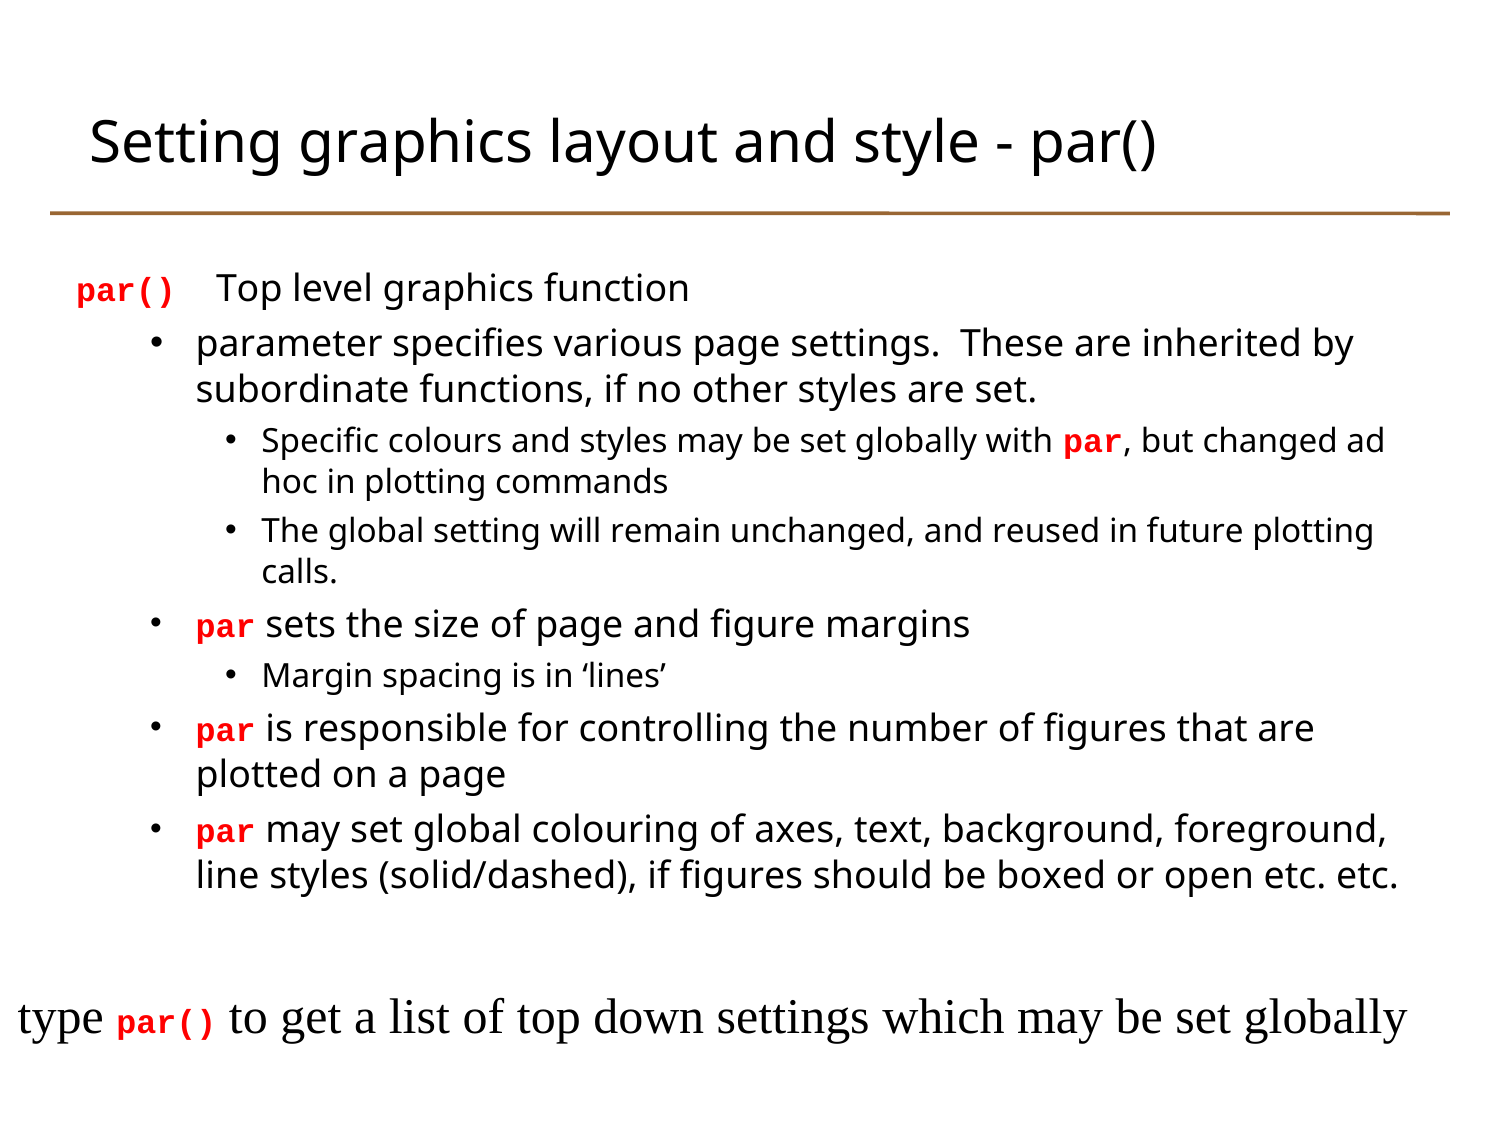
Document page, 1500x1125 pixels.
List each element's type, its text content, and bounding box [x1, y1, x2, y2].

text_box type par() to get a list of top down settings which may be set globally [2, 977, 75, 1053]
text_box par() Top level graphics function parameter specifies various page settings. These are inherited by subordinate functions, if no other styles are set. Specific colours and styles may be set globally with par, but changed ad hoc in plotting commands The global setting will remain unchanged, and reused in future plotting calls. par sets the size of page and figure margins Margin spacing is in ‘lines’ par is responsible for controlling the number of figures that are plotted on a page par may set global colouring of axes, text, background, foreground, line styles (solid/dashed), if figures should be boxed or open etc. etc. [75, 263, 1425, 1053]
text_box Setting graphics layout and style - par() [75, 44, 1425, 233]
